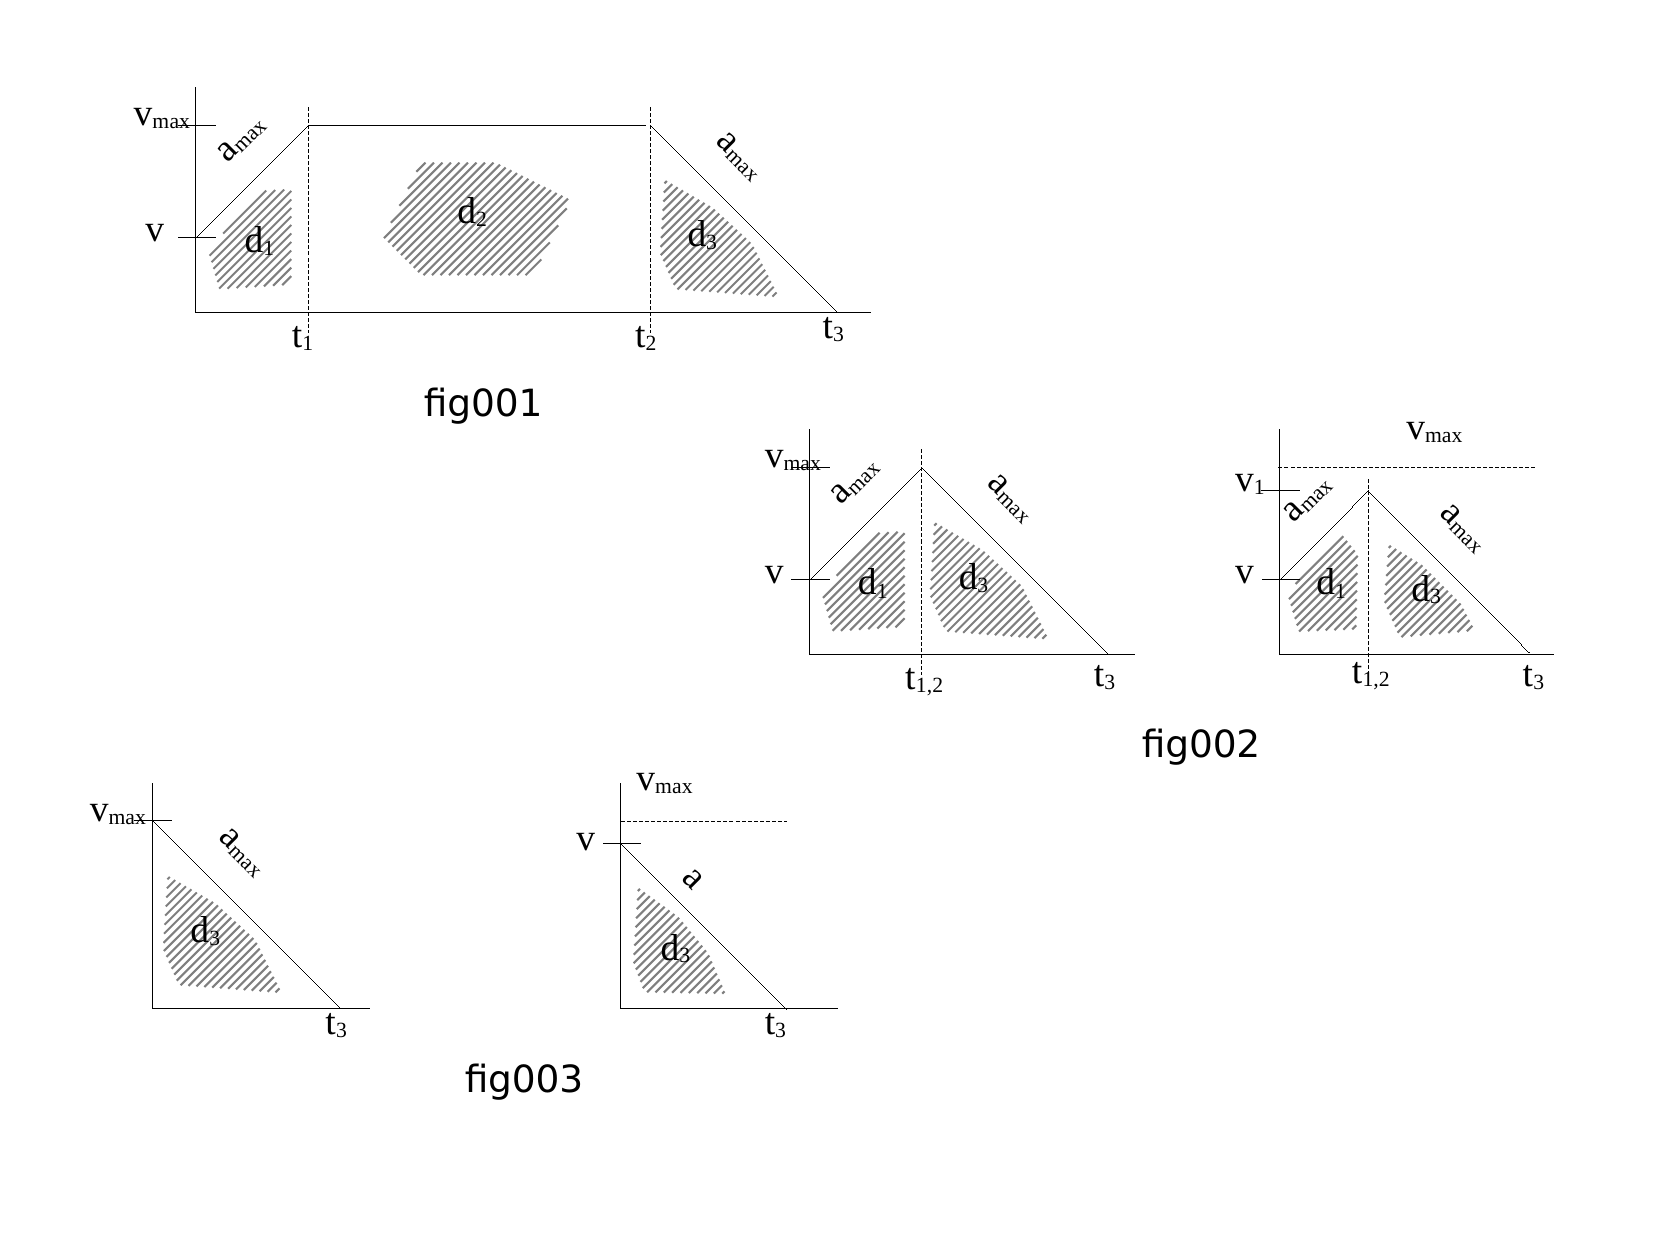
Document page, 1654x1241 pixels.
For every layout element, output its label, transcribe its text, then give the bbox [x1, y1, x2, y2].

text_box vmax [118, 84, 206, 156]
text_box [929, 522, 1049, 640]
text_box v [750, 542, 799, 603]
text_box [208, 189, 292, 290]
text_box d3 [645, 919, 706, 991]
text_box amax [1253, 445, 1364, 554]
text_box [1287, 577, 1357, 632]
text_box v [561, 809, 610, 871]
text_box amax [1406, 474, 1517, 585]
text_box a [656, 840, 732, 916]
text_box amax [187, 85, 298, 196]
text_box [821, 531, 905, 632]
text_box v [130, 200, 180, 261]
text_box t3 [807, 297, 859, 370]
text_box t2 [620, 306, 672, 379]
text_box [1384, 544, 1415, 630]
text_box [163, 875, 282, 993]
text_box t1,2 [1337, 643, 1405, 715]
text_box [1320, 532, 1358, 554]
text_box v [1220, 542, 1269, 603]
text_box t3 [1507, 645, 1560, 718]
text_box t1 [277, 306, 329, 379]
text_box fig001 [409, 373, 557, 433]
text_box fig002 [1127, 715, 1276, 774]
text_box vmax [750, 426, 837, 499]
text_box fig003 [450, 1050, 598, 1109]
text_box d1 [1301, 554, 1362, 626]
text_box amax [682, 103, 793, 214]
text_box t3 [1078, 645, 1131, 718]
text_box t3 [310, 993, 362, 1066]
text_box amax [953, 445, 1065, 556]
text_box d3 [943, 548, 1004, 620]
text_box vmax [75, 780, 162, 852]
text_box d1 [843, 554, 903, 626]
text_box [660, 179, 779, 297]
text_box amax [801, 427, 912, 538]
text_box d3 [672, 206, 733, 278]
text_box amax [185, 799, 296, 910]
text_box d2 [442, 182, 502, 254]
text_box [633, 887, 726, 994]
text_box t3 [749, 993, 802, 1066]
text_box v1 [1220, 450, 1280, 522]
text_box d3 [1396, 560, 1457, 632]
text_box d1 [229, 212, 290, 284]
text_box [383, 162, 571, 276]
text_box t1,2 [890, 648, 959, 721]
text_box vmax [1391, 398, 1478, 471]
text_box vmax [621, 750, 708, 822]
text_box d3 [175, 901, 236, 974]
text_box [1397, 600, 1475, 638]
